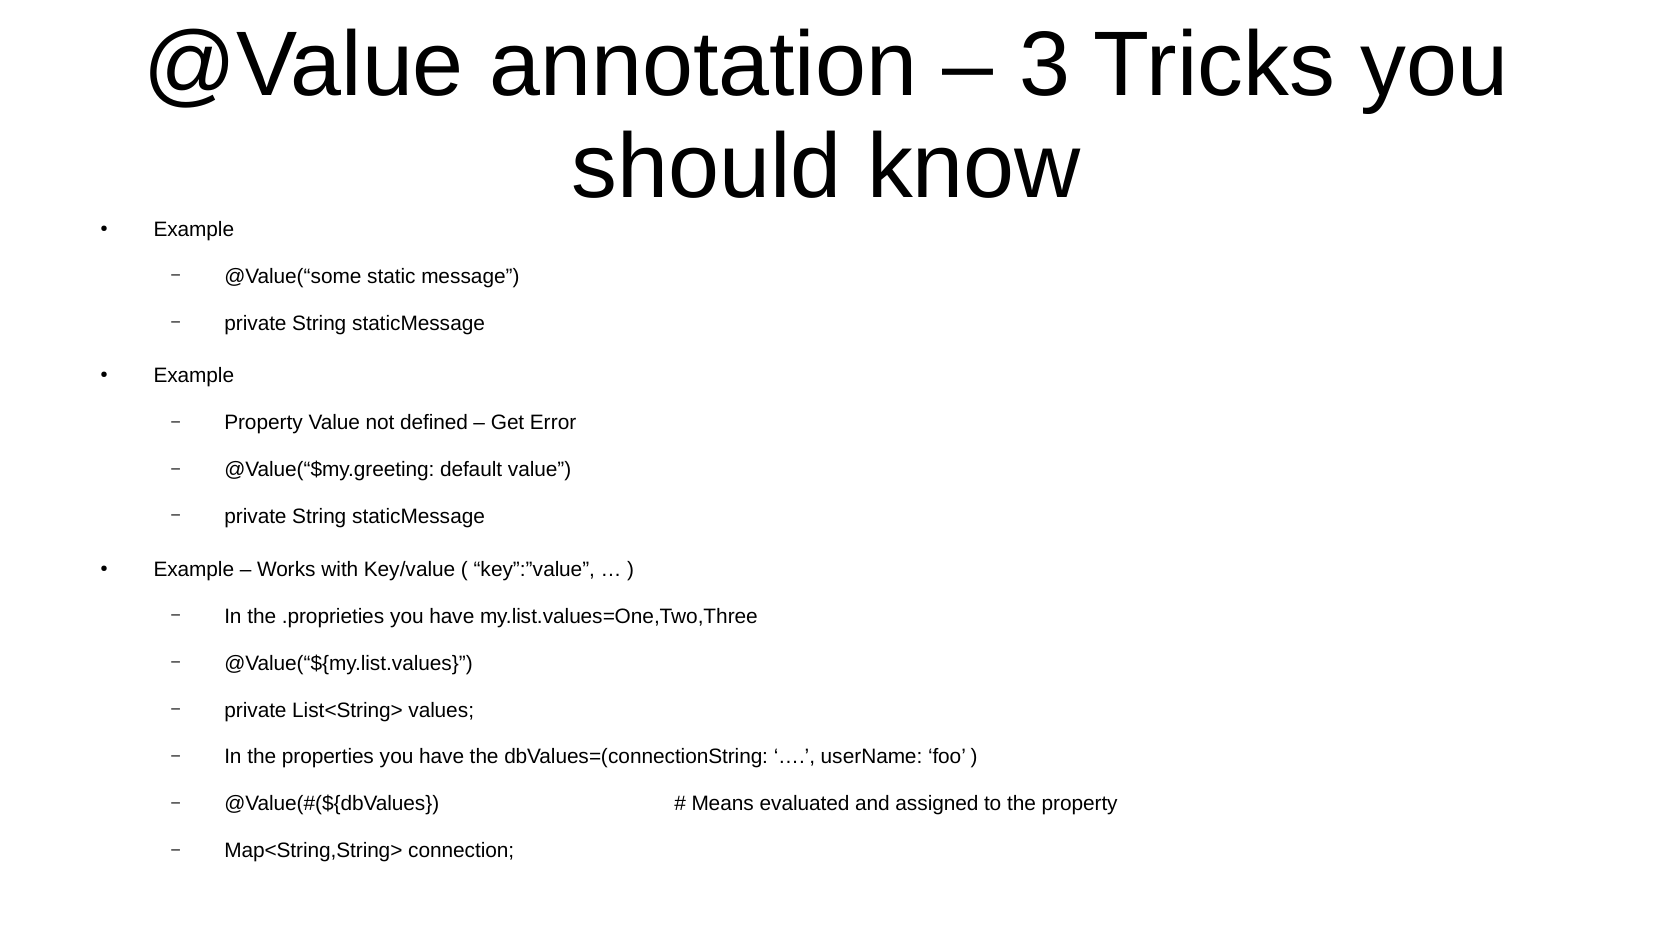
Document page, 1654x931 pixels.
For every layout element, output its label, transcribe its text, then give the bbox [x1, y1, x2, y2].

title @Value annotation – 3 Tricks you should know [82, 12, 1571, 217]
list Example @Value(“some static message”) private String staticMessage Example Property Value not defined – Get Error @Value(“$my.greeting: default value”) private String staticMessage Example – Works with Key/value ( “key”:”value”, … ) In the .proprieties you have my.list.values=One,Two,Three @Value(“${my.list.values}”) private List<String> values; In the properties you have the dbValues=(connectionString: ‘….’, userName: ‘foo’ ) @Value(#(${dbValues}) # Means evaluated and assigned to the property Map<String,String> connection; [82, 217, 1606, 901]
